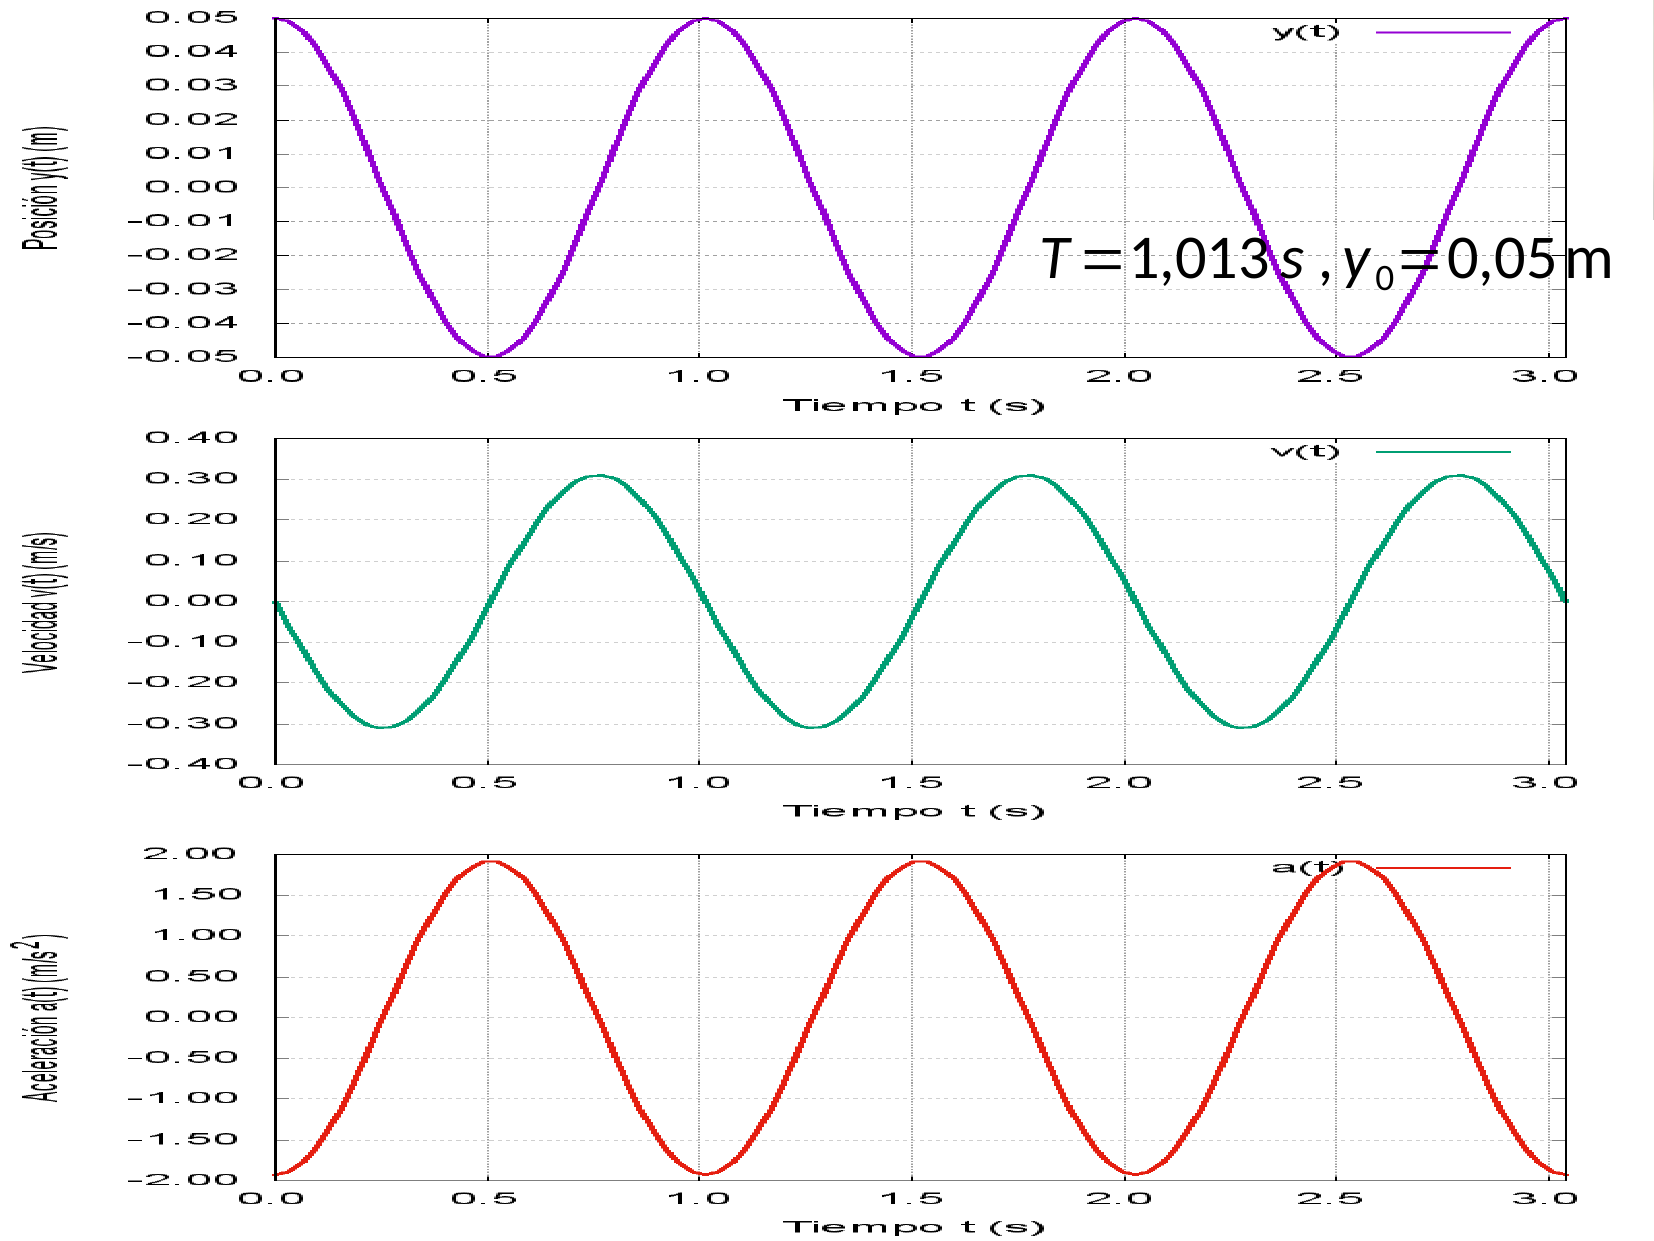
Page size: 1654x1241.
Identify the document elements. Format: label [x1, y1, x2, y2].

chart [1033, 231, 1621, 301]
picture [0, 0, 1654, 826]
picture [0, 835, 1654, 1241]
